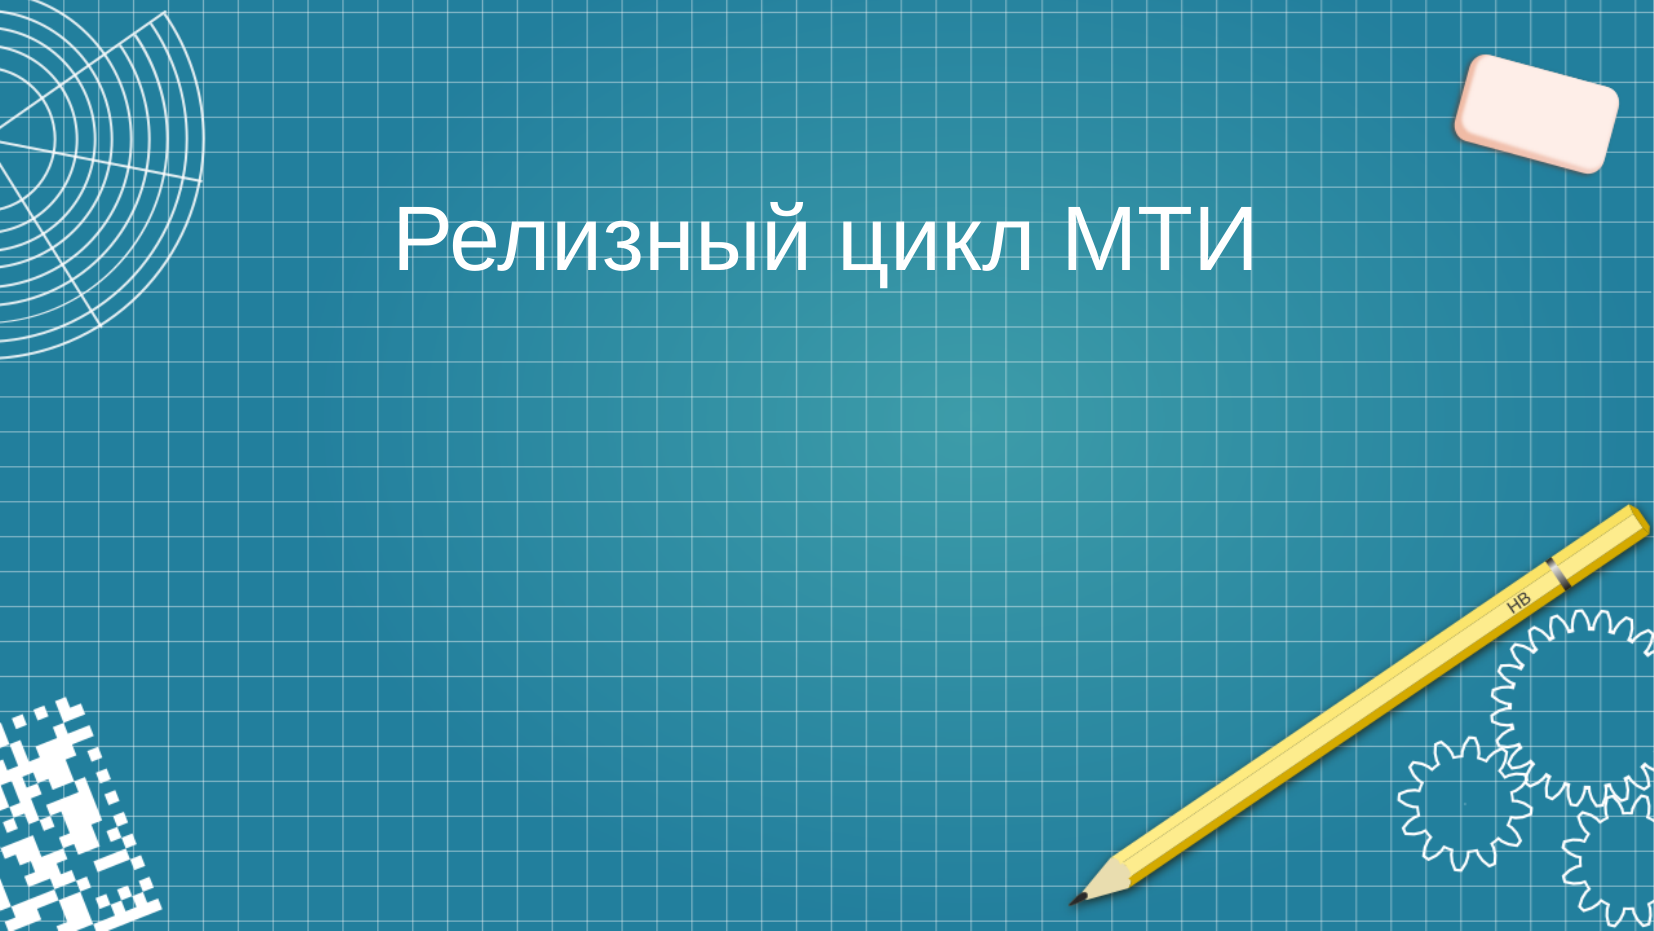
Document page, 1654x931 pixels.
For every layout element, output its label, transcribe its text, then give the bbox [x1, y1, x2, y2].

title Релизный цикл МТИ [82, 132, 1571, 346]
picture [0, 0, 1654, 931]
